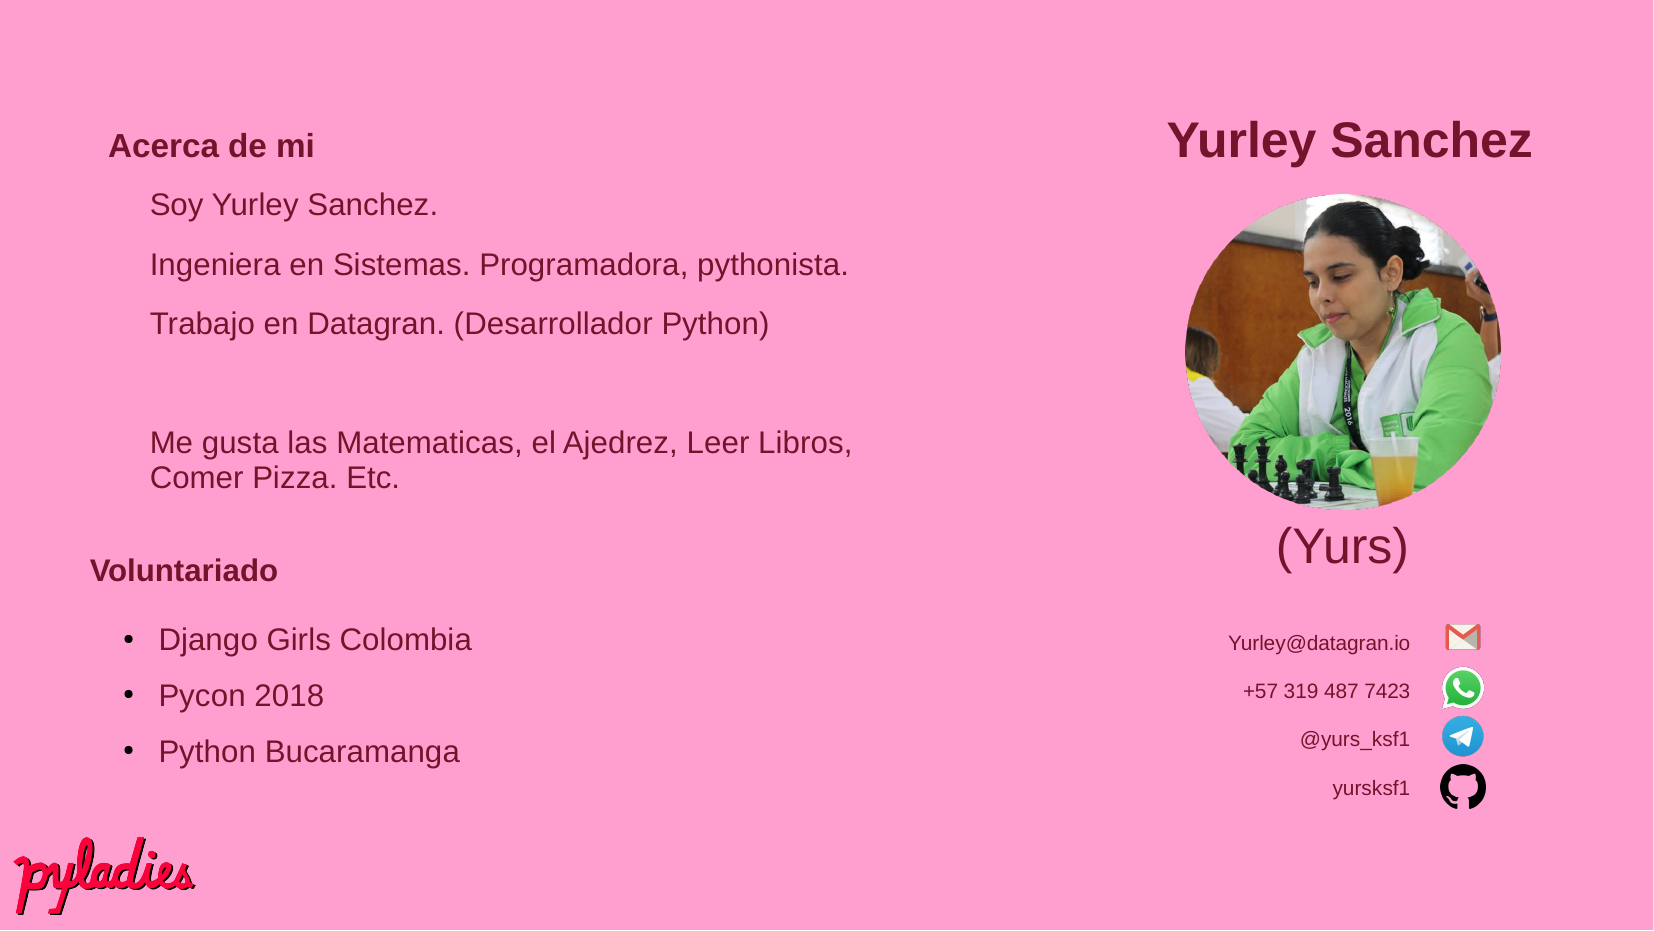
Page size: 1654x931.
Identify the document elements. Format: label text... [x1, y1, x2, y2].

text_box (Yurs) [1245, 511, 1441, 586]
text_box Yurley@datagran.io +57 319 487 7423 @yurs_ksf1 yursksf1 [1189, 624, 1426, 856]
picture [1440, 614, 1486, 661]
text_box Django Girls Colombia Pycon 2018 Python Bucaramanga [108, 615, 556, 844]
picture [13, 837, 196, 916]
picture [1440, 714, 1486, 760]
text_box Soy Yurley Sanchez. Ingeniera en Sistemas. Programadora, pythonista. Trabajo en Datagran. (Desarrollador Python) Me gusta las Matematicas, el Ajedrez, Leer Libros, Comer Pizza. Etc. [135, 180, 961, 738]
text_box Voluntariado [75, 546, 135, 691]
text_box Yurley Sanchez [1125, 105, 1576, 181]
picture [1440, 764, 1486, 811]
picture [1440, 665, 1486, 711]
picture [1185, 194, 1501, 511]
text_box Acerca de mi [93, 120, 331, 220]
